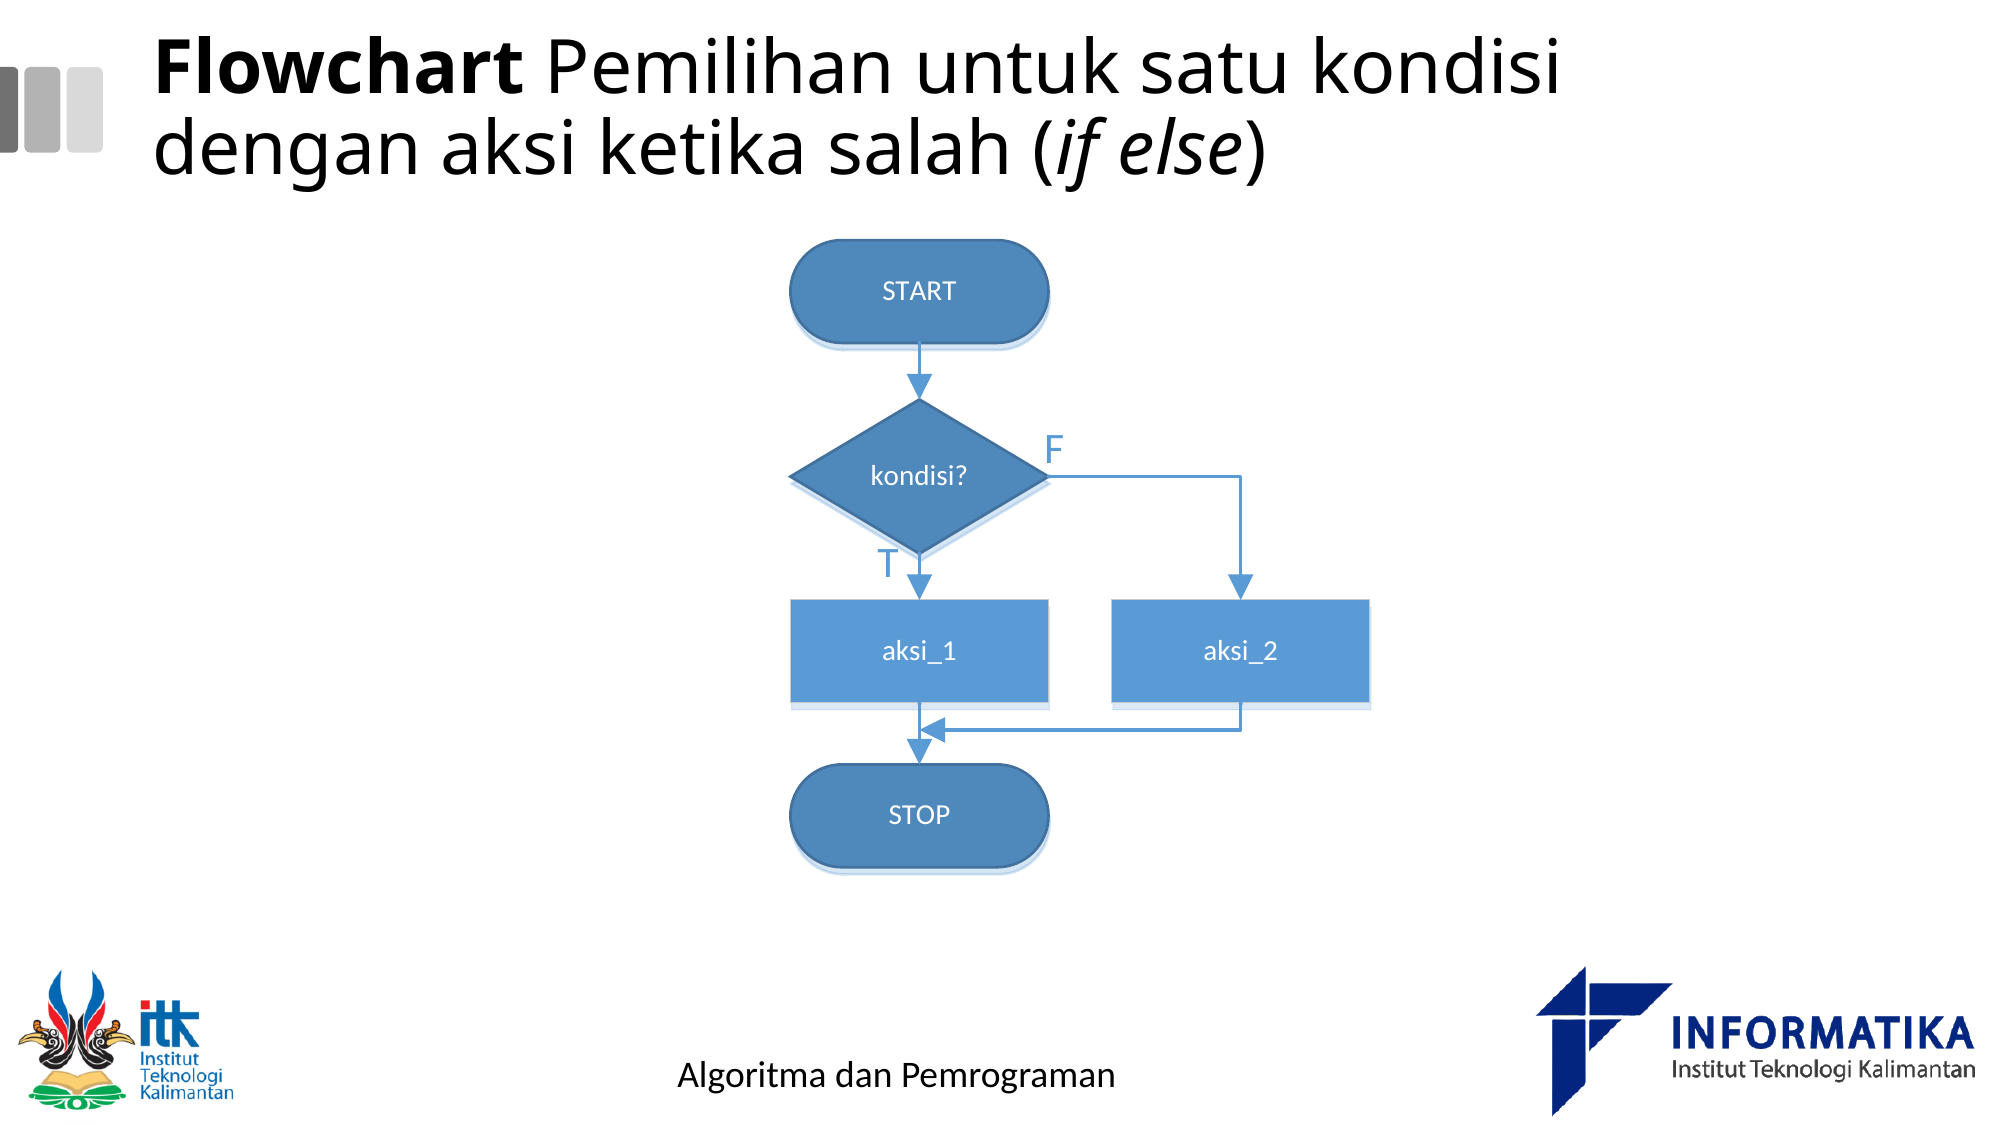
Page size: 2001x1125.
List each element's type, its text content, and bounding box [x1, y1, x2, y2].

picture [0, 935, 252, 1125]
picture [1534, 965, 1976, 1118]
text_box Algoritma dan Pemrograman [662, 1042, 1338, 1103]
picture [773, 230, 1388, 891]
text_box Flowchart Pemilihan untuk satu kondisi dengan aksi ketika salah (if else) [137, 1, 1863, 219]
